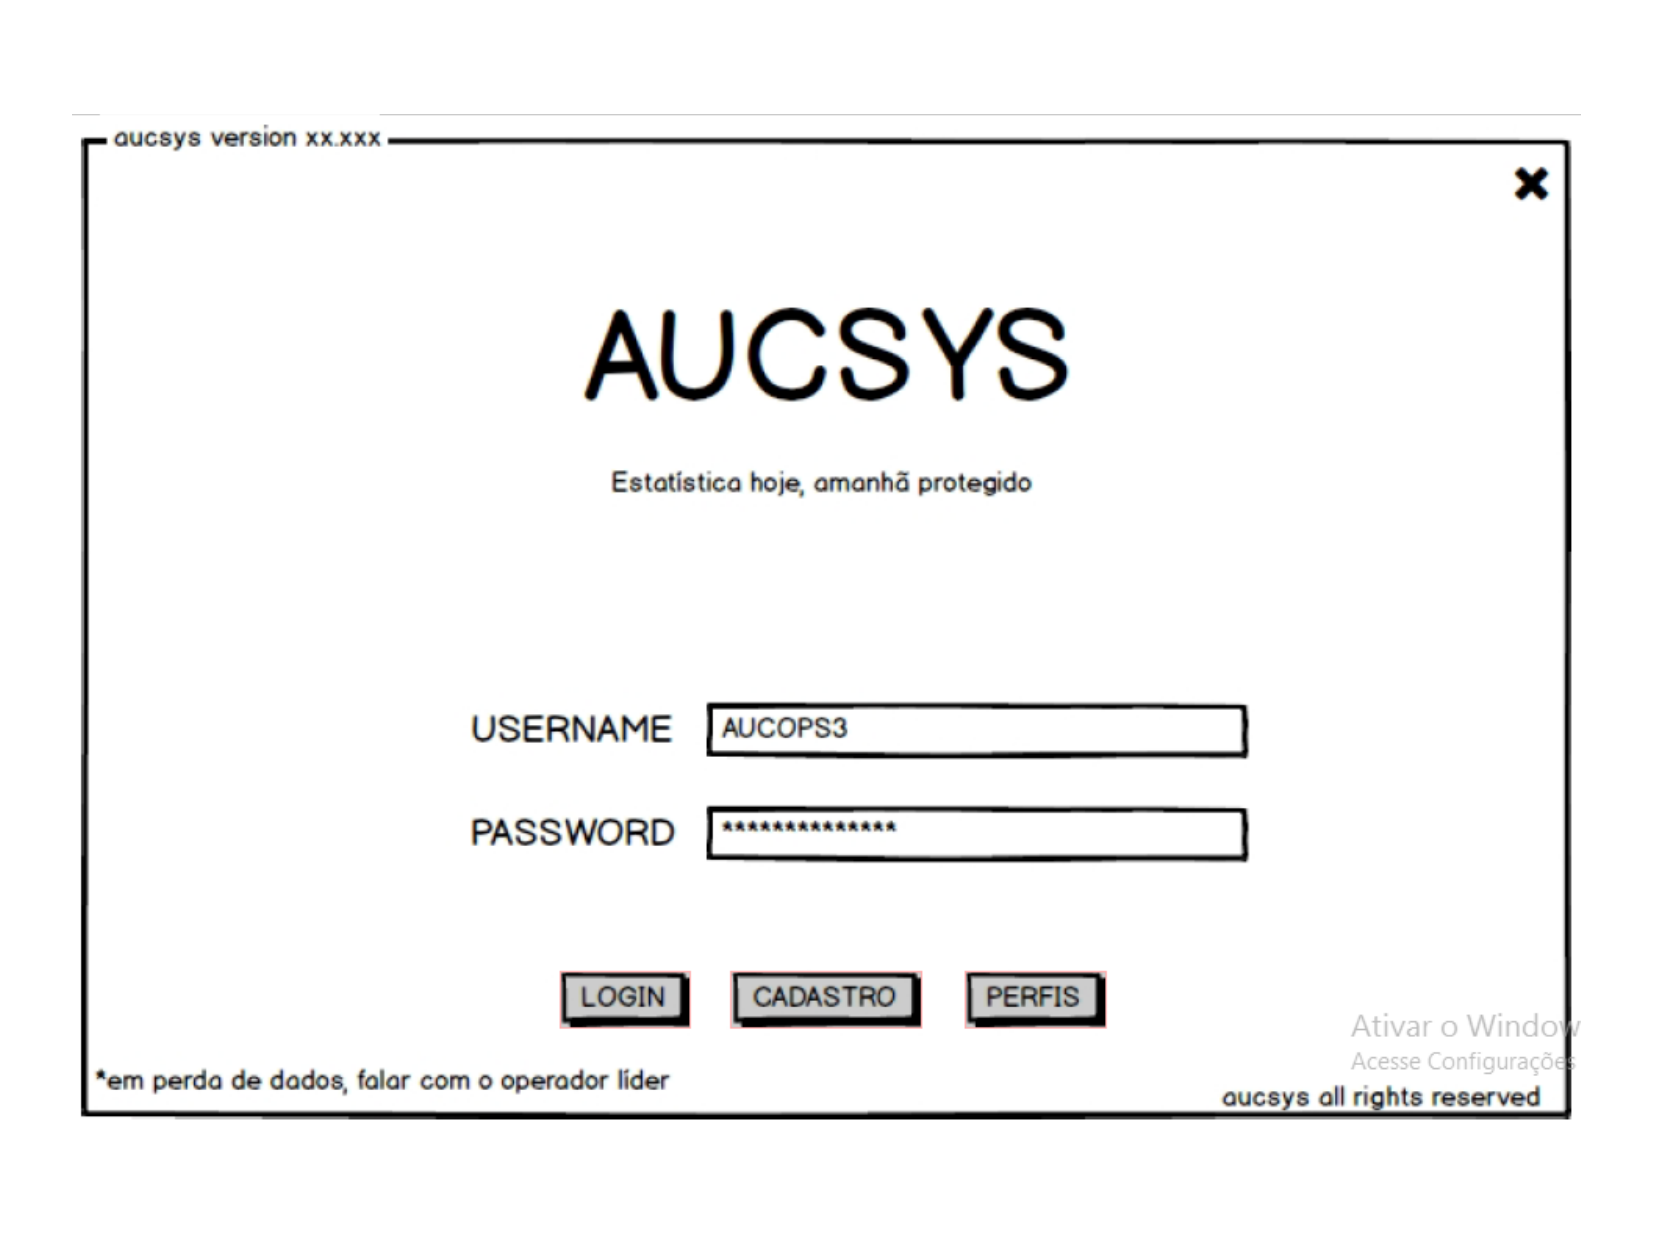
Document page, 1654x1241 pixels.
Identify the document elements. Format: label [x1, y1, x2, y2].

picture [72, 114, 1581, 1126]
